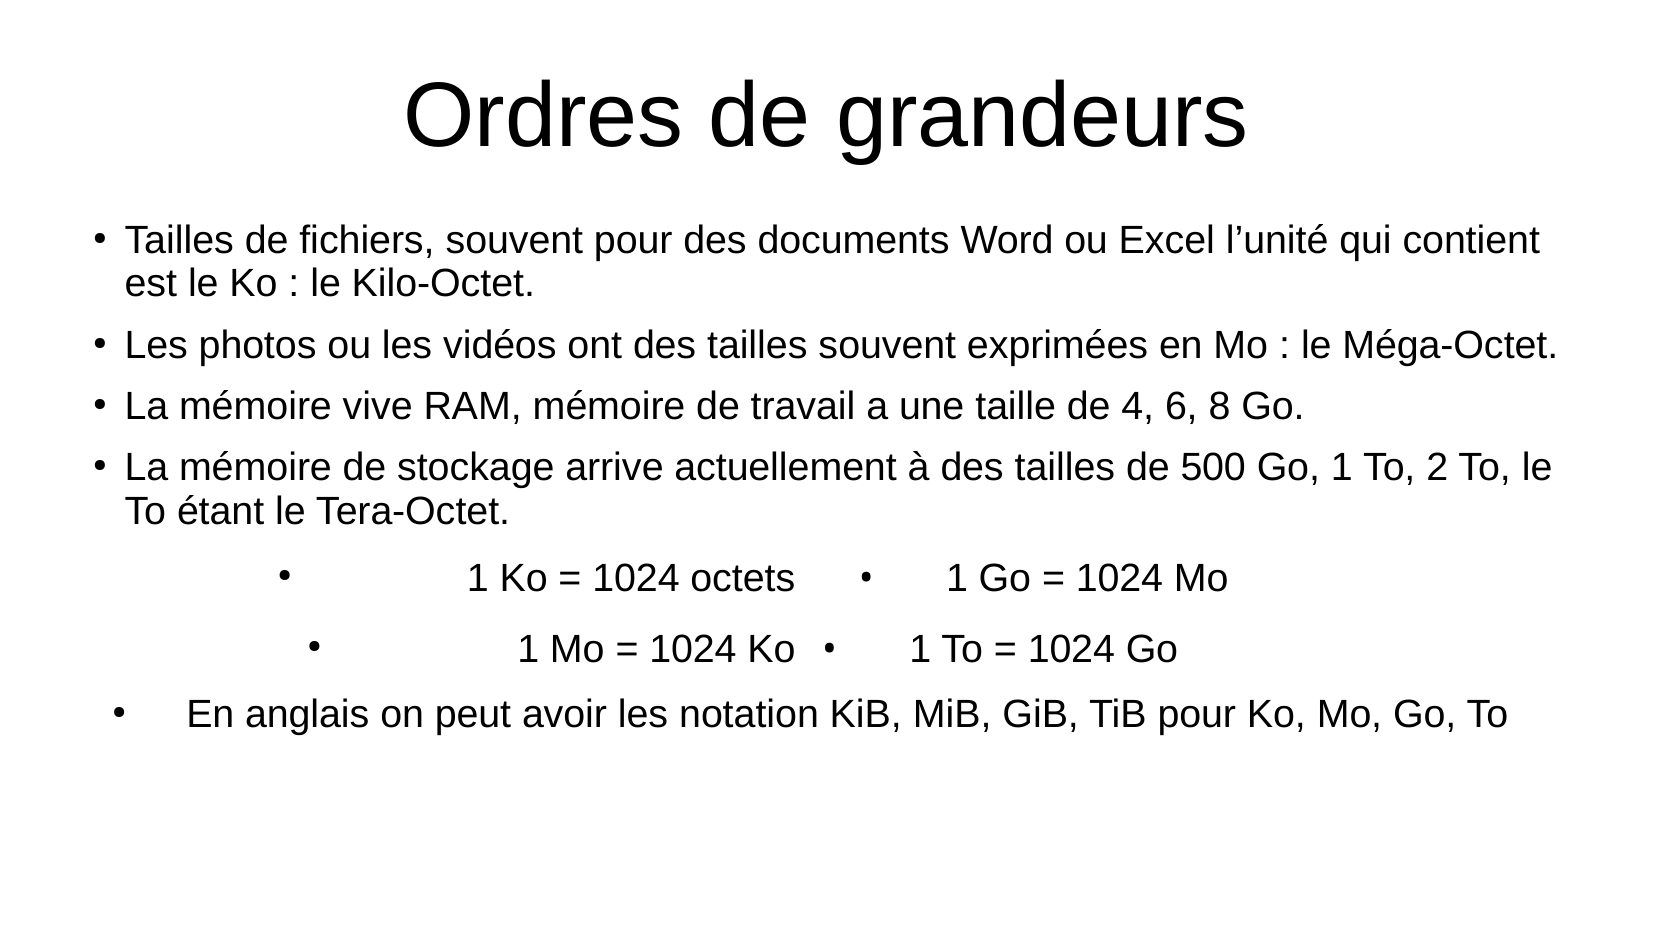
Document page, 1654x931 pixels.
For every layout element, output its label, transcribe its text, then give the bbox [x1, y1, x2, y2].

title Ordres de grandeurs [82, 37, 1571, 193]
list Tailles de fichiers, souvent pour des documents Word ou Excel l’unité qui contient est le Ko : le Kilo-Octet. Les photos ou les vidéos ont des tailles souvent exprimées en Mo : le Méga-Octet. La mémoire vive RAM, mémoire de travail a une taille de 4, 6, 8 Go. La mémoire de stockage arrive actuellement à des tailles de 500 Go, 1 To, 2 To, le To étant le Tera-Octet. 1 Ko = 1024 octets • 1 Go = 1024 Mo 1 Mo = 1024 Ko • 1 To = 1024 Go En anglais on peut avoir les notation KiB, MiB, GiB, TiB pour Ko, Mo, Go, To [82, 217, 1571, 758]
